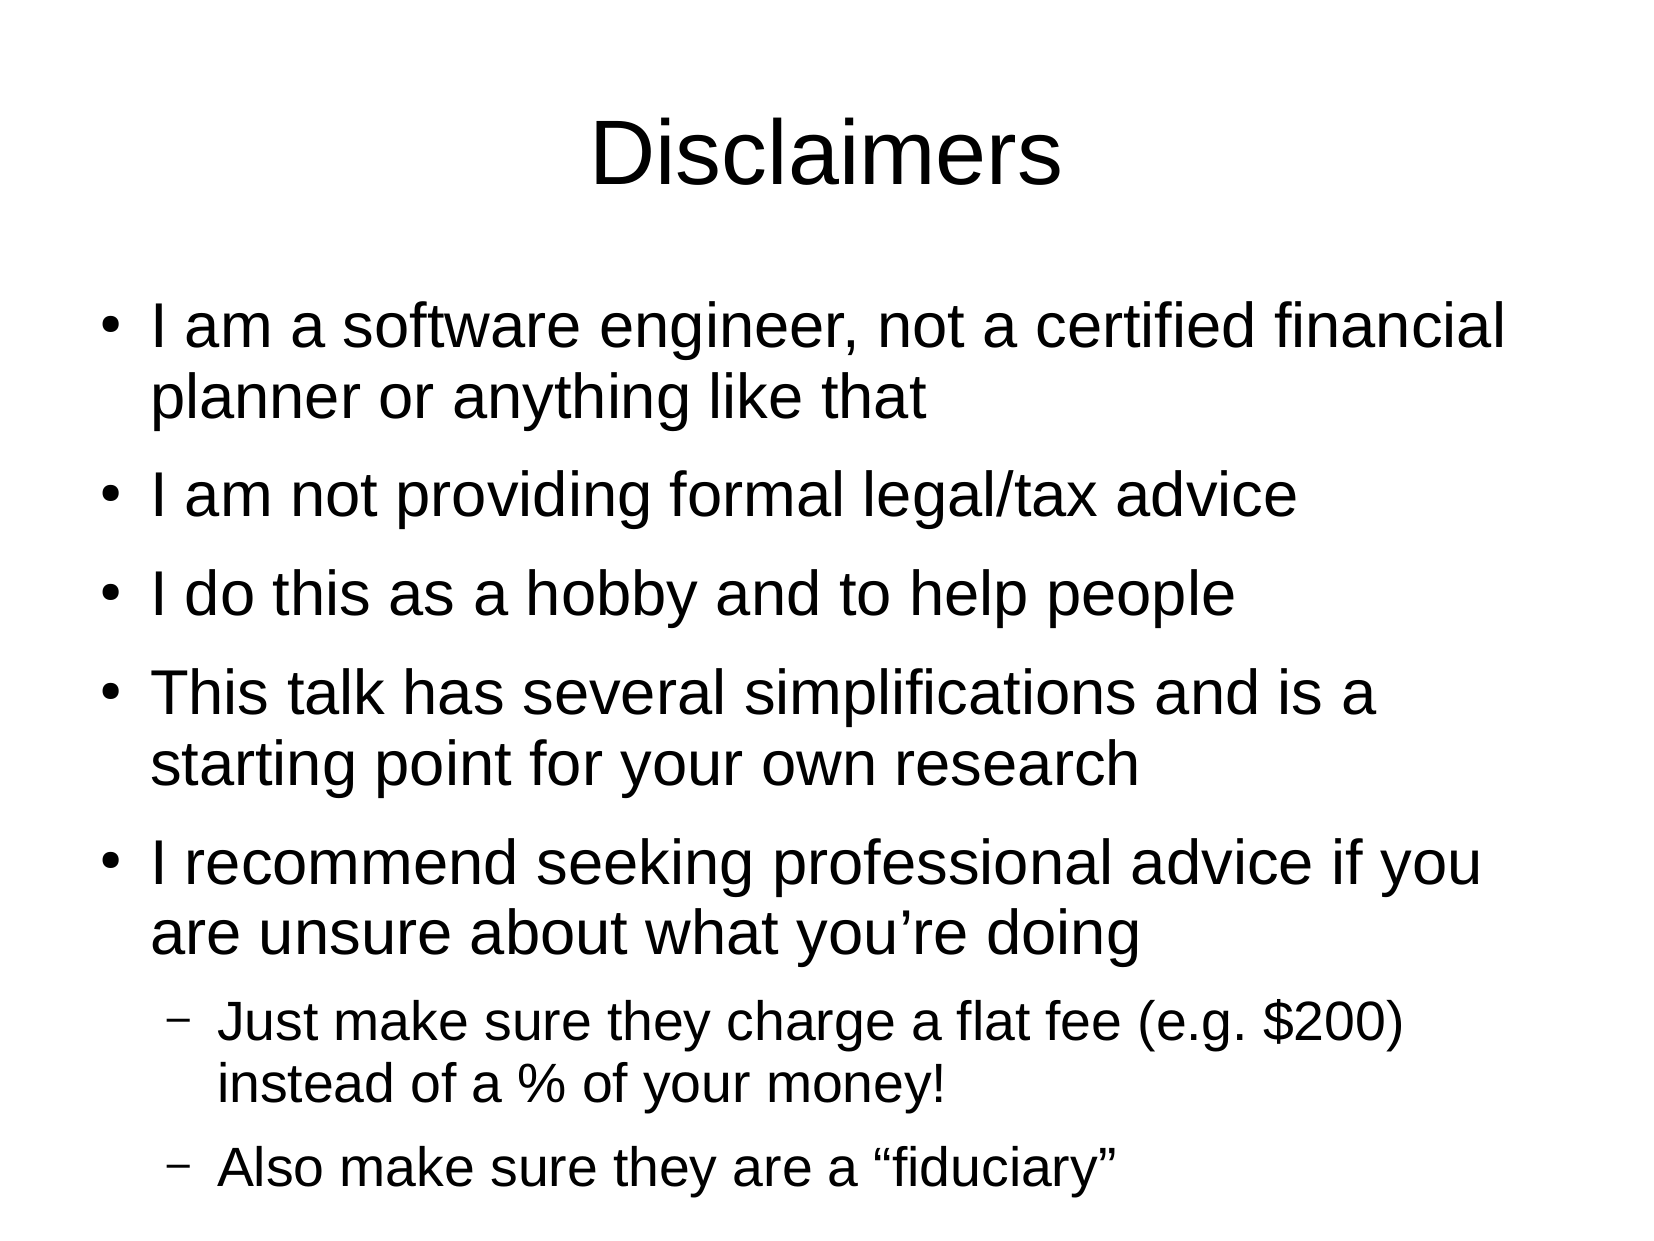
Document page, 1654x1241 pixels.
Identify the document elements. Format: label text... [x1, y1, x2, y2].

list I am a software engineer, not a certified financial planner or anything like that I am not providing formal legal/tax advice I do this as a hobby and to help people This talk has several simplifications and is a starting point for your own research I recommend seeking professional advice if you are unsure about what you’re doing Just make sure they charge a flat fee (e.g. $200) instead of a % of your money! Also make sure they are a “fiduciary” [82, 290, 1576, 1201]
title Disclaimers [82, 49, 1571, 257]
